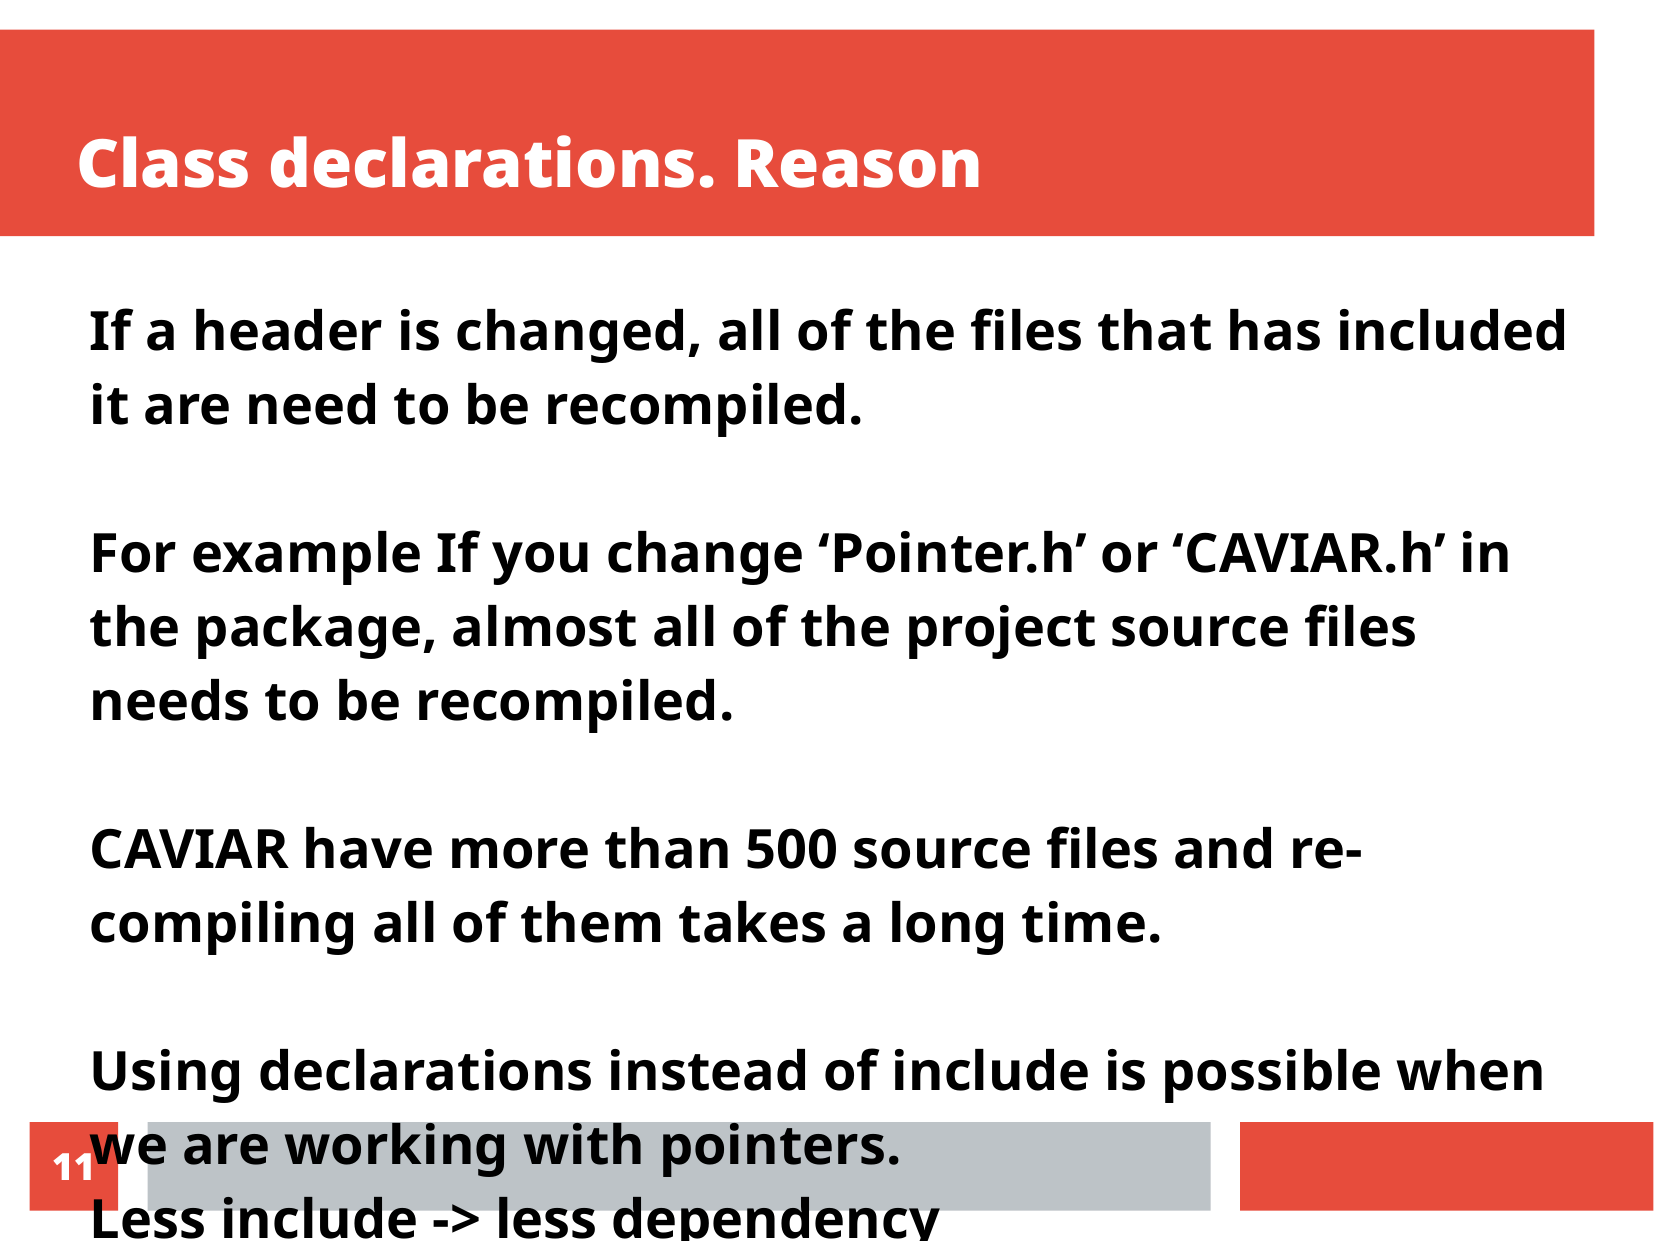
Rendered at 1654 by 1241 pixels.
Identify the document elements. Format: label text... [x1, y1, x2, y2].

text_box If a header is changed, all of the files that has included it are need to be recompiled. For example If you change ‘Pointer.h’ or ‘CAVIAR.h’ in the package, almost all of the project source files needs to be recompiled. CAVIAR have more than 500 source files and re-compiling all of them takes a long time. Using declarations instead of include is possible when we are working with pointers. Less include -> less dependency [75, 285, 1591, 1241]
title Class declarations. Reason [59, 59, 1595, 207]
